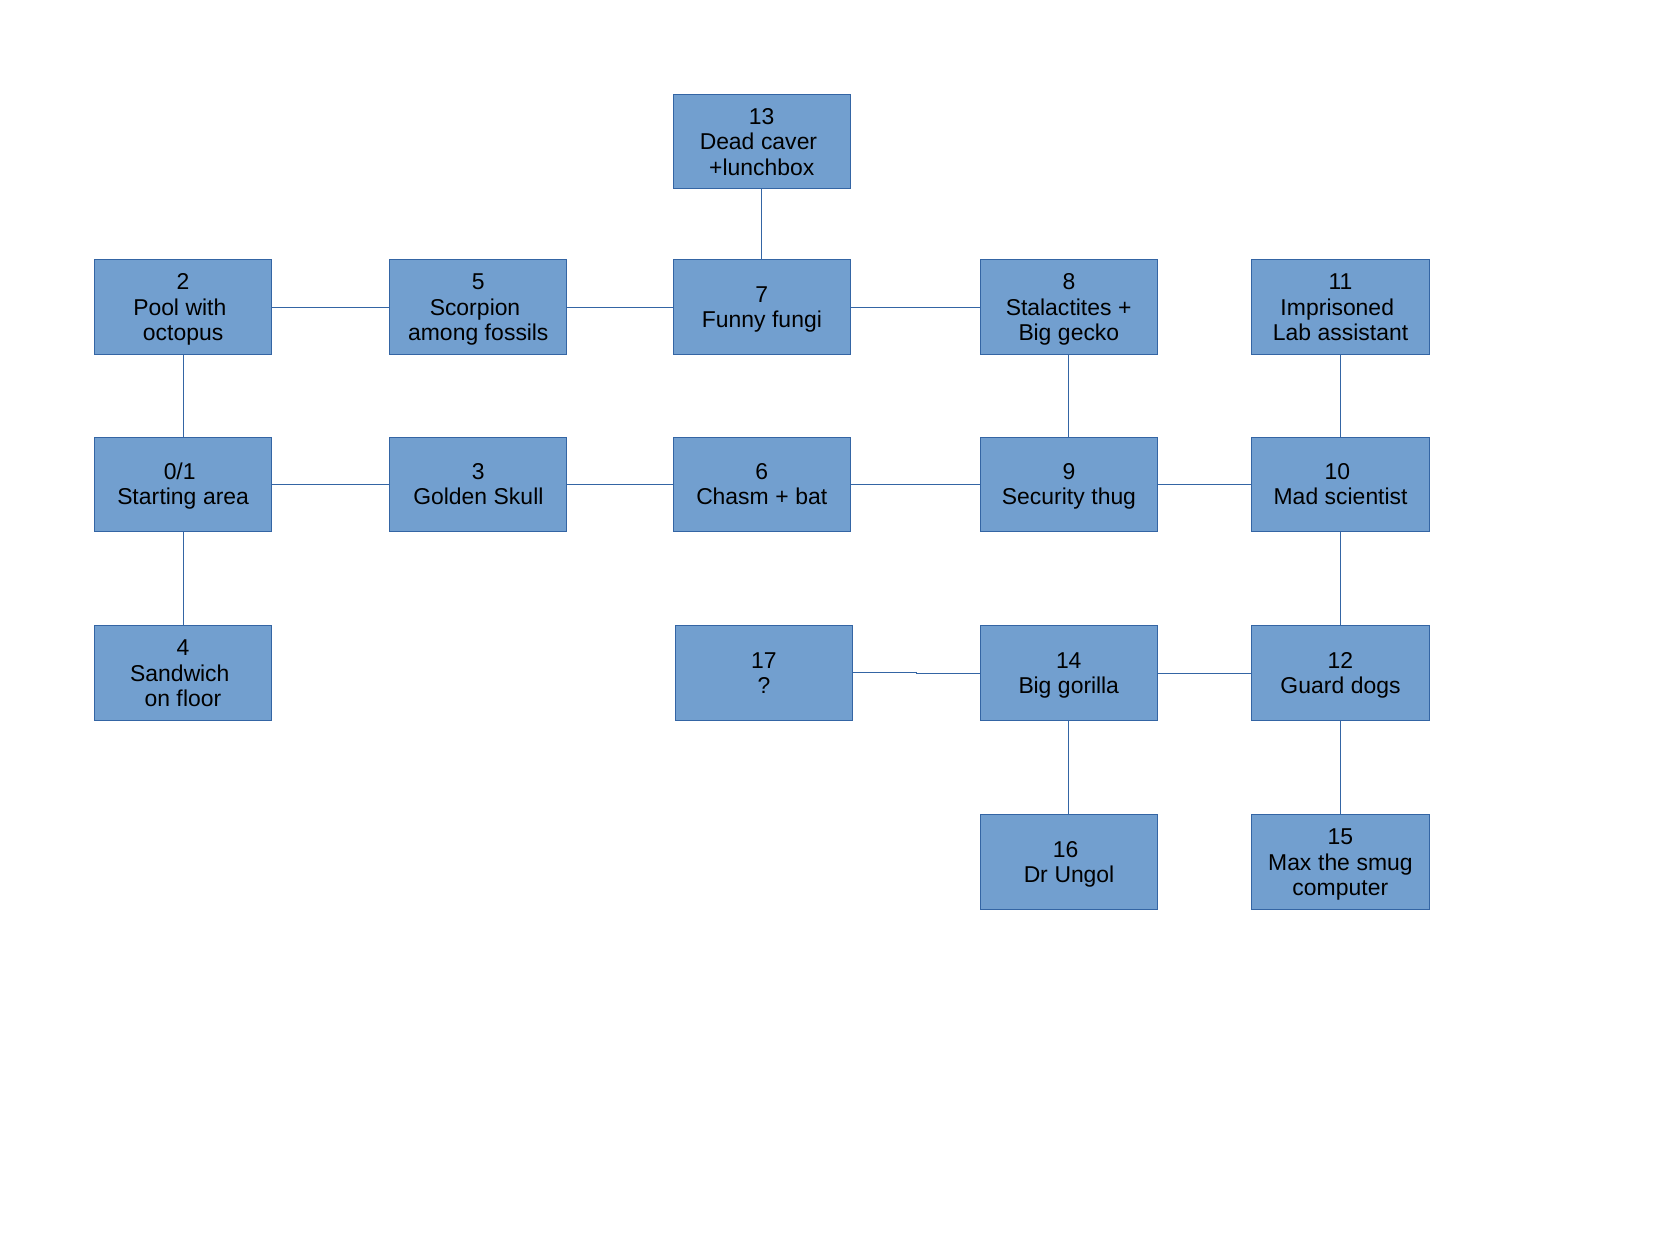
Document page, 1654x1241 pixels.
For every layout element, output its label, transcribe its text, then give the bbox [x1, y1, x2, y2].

text_box 3 Golden Skull [389, 437, 567, 532]
text_box 11 Imprisoned Lab assistant [1251, 259, 1430, 355]
text_box 5 Scorpion among fossils [389, 259, 567, 355]
text_box 8 Stalactites + Big gecko [980, 259, 1158, 355]
text_box 14 Big gorilla [980, 625, 1158, 721]
text_box 13 Dead caver +lunchbox [673, 94, 851, 189]
text_box 9 Security thug [980, 437, 1158, 532]
text_box 6 Chasm + bat [673, 437, 851, 532]
text_box 10 Mad scientist [1251, 437, 1430, 532]
text_box 0/1 Starting area [94, 437, 272, 532]
text_box 16 Dr Ungol [980, 814, 1158, 910]
text_box 17 ? [675, 625, 853, 721]
text_box 4 Sandwich on floor [94, 625, 272, 721]
text_box 2 Pool with octopus [94, 259, 272, 355]
text_box 12 Guard dogs [1251, 625, 1430, 721]
text_box 7 Funny fungi [673, 259, 851, 355]
text_box 15 Max the smug computer [1251, 814, 1430, 910]
